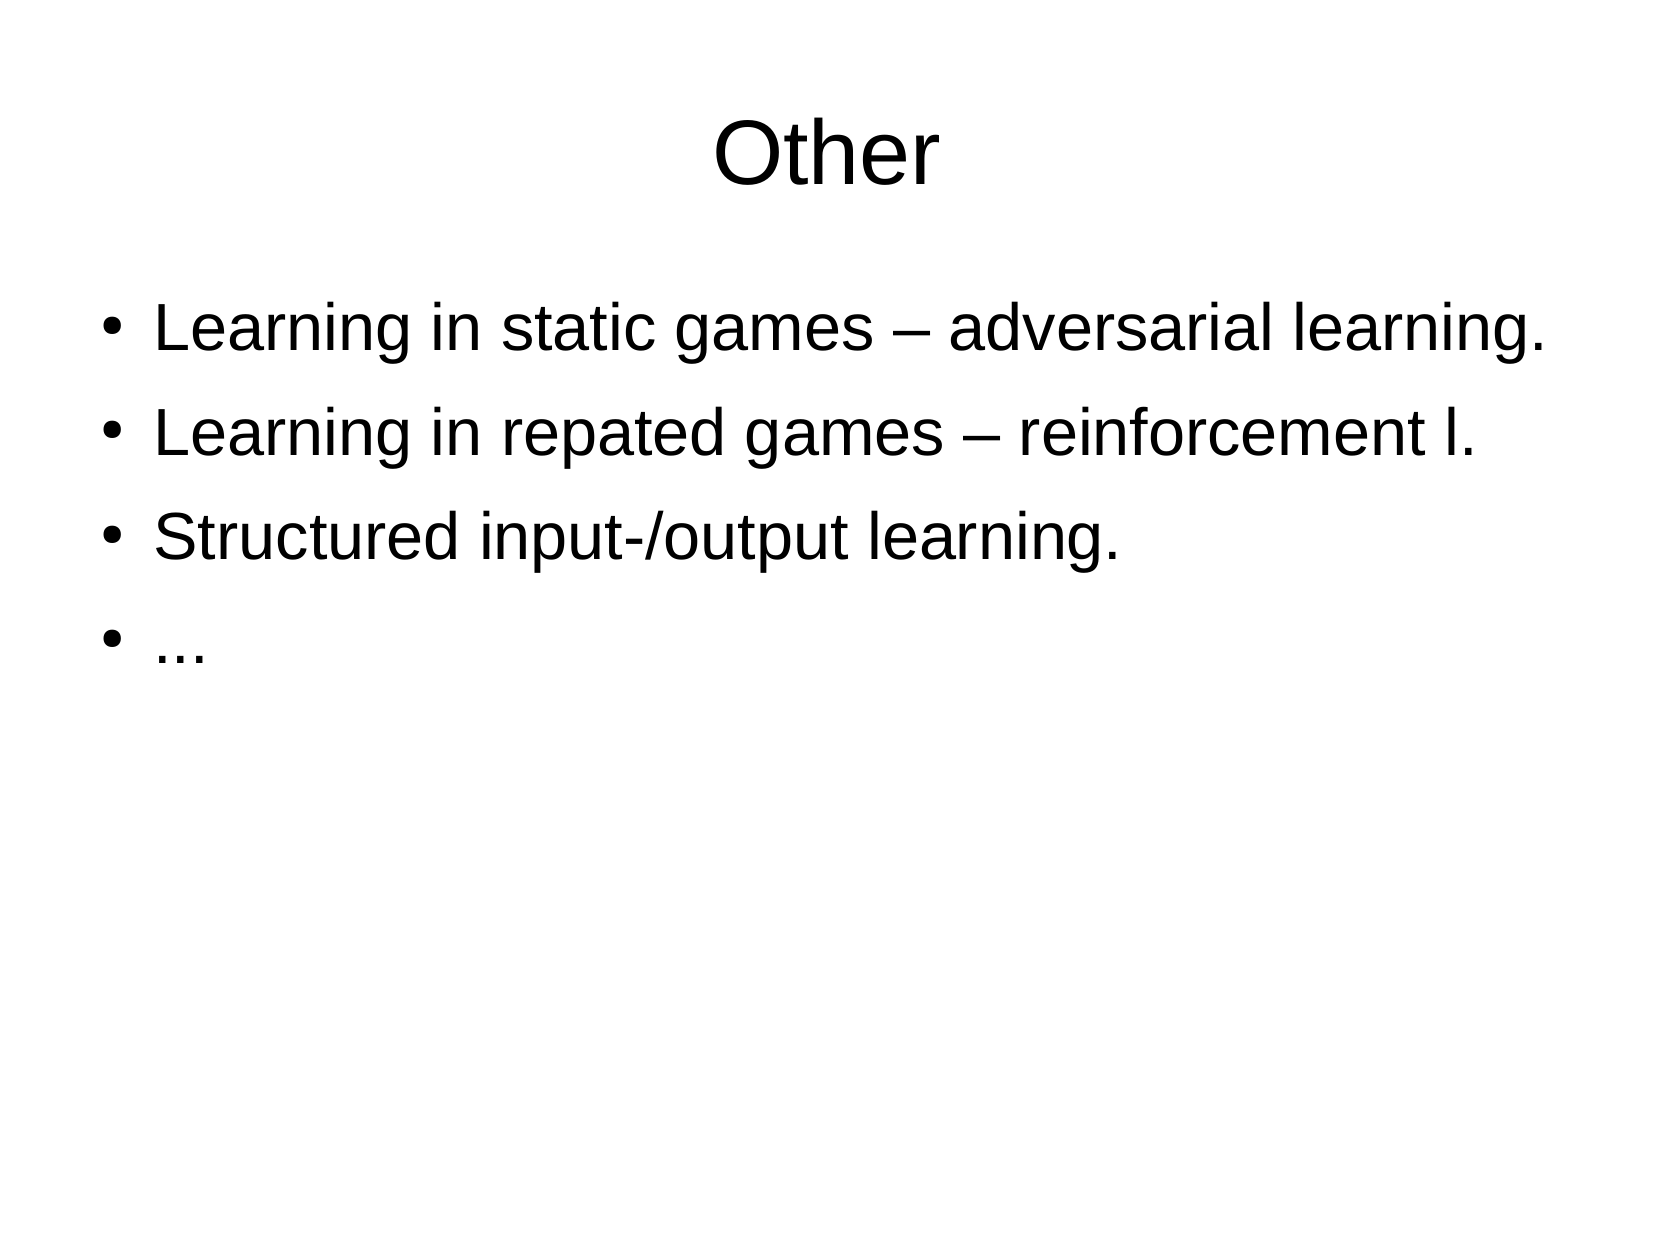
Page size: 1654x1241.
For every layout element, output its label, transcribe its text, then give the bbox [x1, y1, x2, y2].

title Other [82, 56, 1571, 250]
list Learning in static games – adversarial learning. Learning in repated games – reinforcement l. Structured input-/output learning. ... [82, 290, 1571, 1109]
